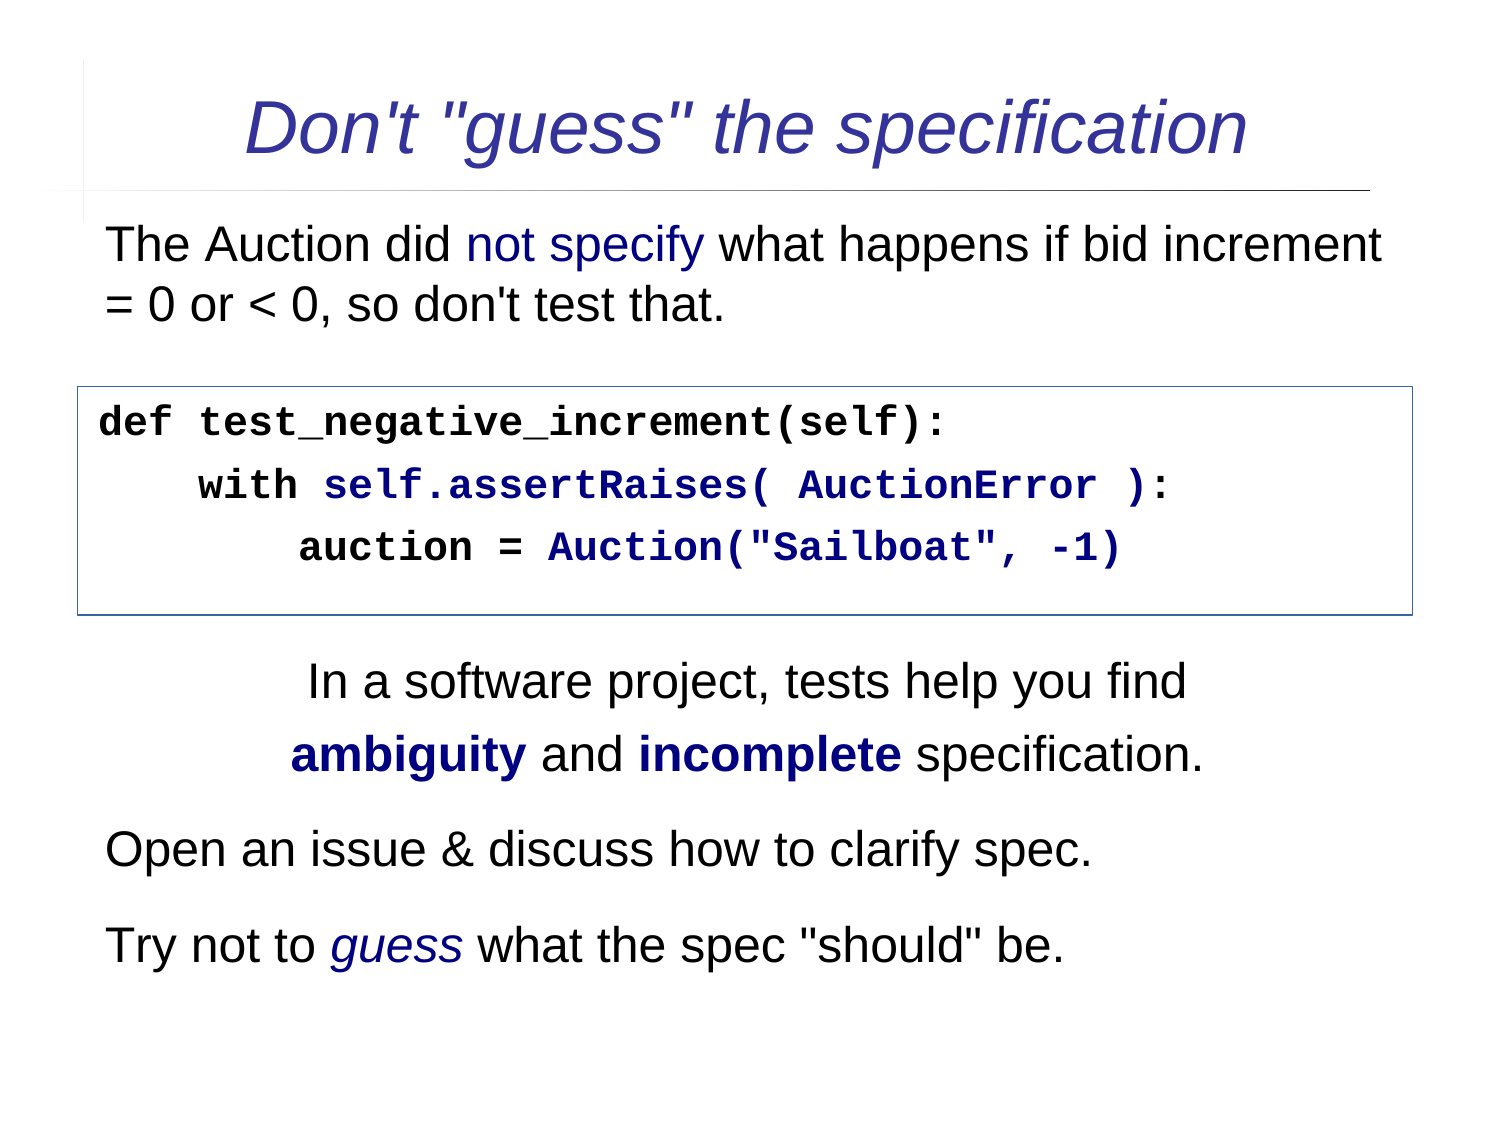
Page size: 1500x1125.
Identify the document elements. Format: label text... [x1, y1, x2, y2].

list The Auction did not specify what happens if bid increment = 0 or < 0, so don't test that. [90, 204, 1406, 386]
list In a software project, tests help you find ambiguity and incomplete specification. Open an issue & discuss how to clarify spec. Try not to guess what the spec "should" be. [90, 641, 1406, 1066]
title Don't "guess" the specification [100, 42, 1395, 204]
text_box def test_negative_increment(self): with self.assertRaises( AuctionError ): auction = Auction("Sailboat", -1) [77, 386, 1413, 616]
